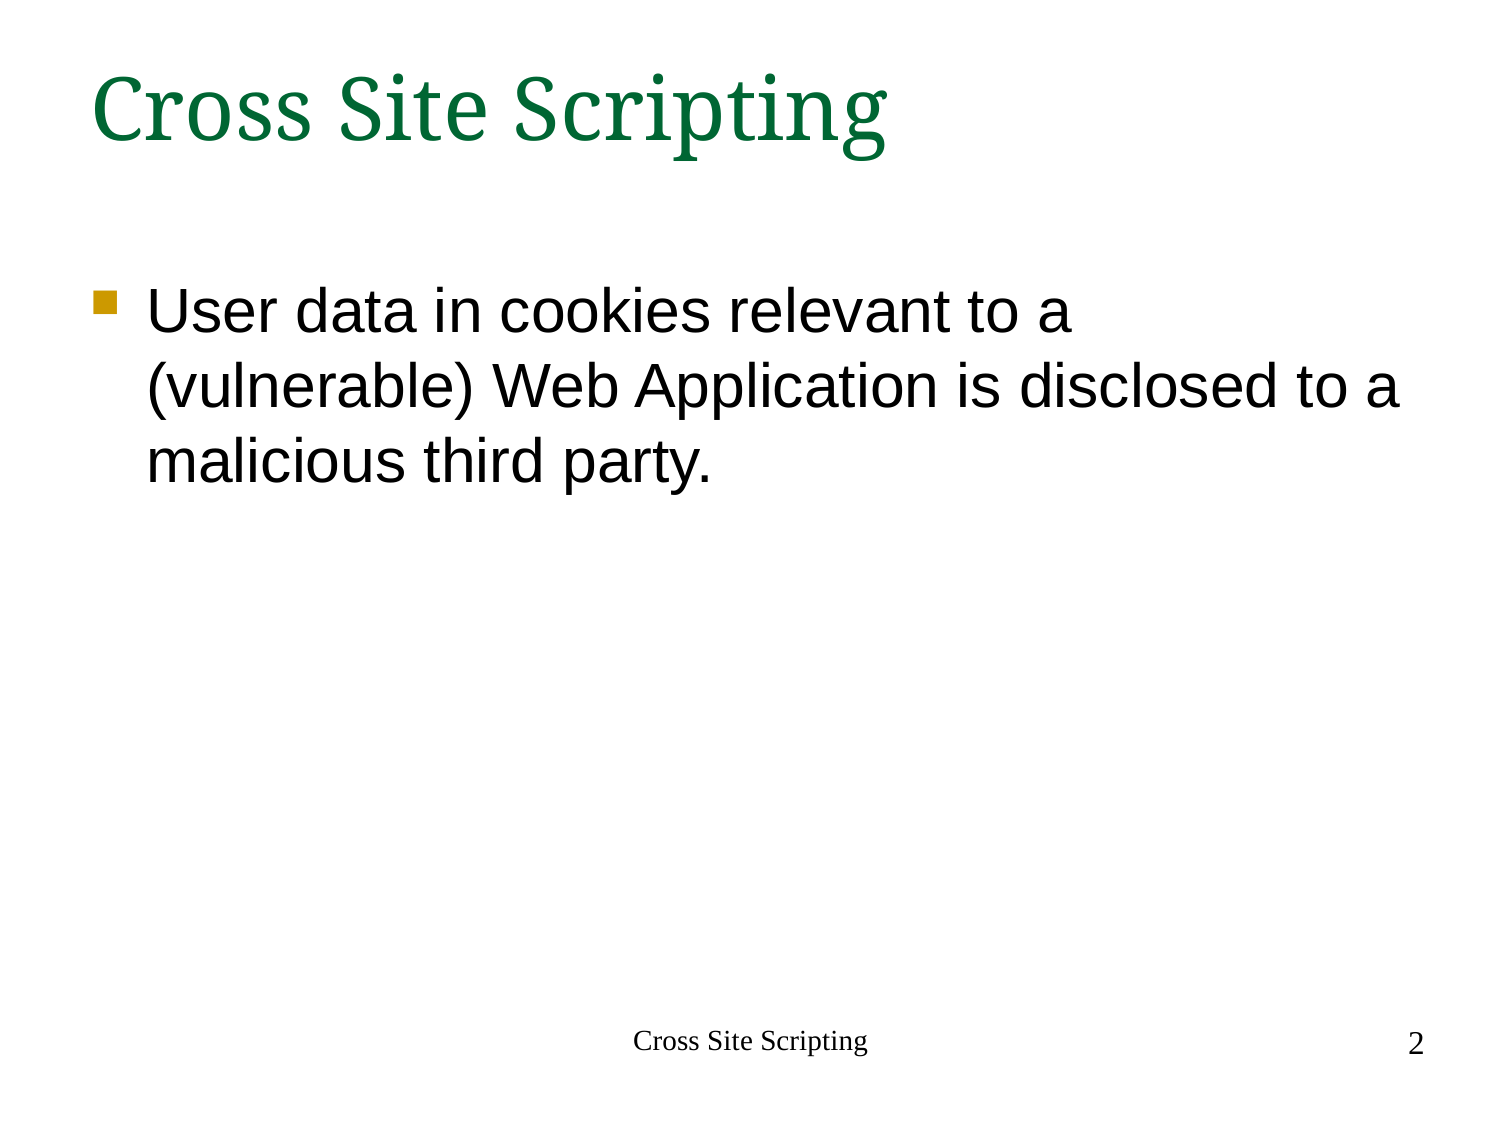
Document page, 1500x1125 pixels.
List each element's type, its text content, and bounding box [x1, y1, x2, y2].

list User data in cookies relevant to a (vulnerable) Web Application is disclosed to a malicious third party. [75, 262, 1425, 1006]
title Cross Site Scripting [75, 45, 1425, 233]
